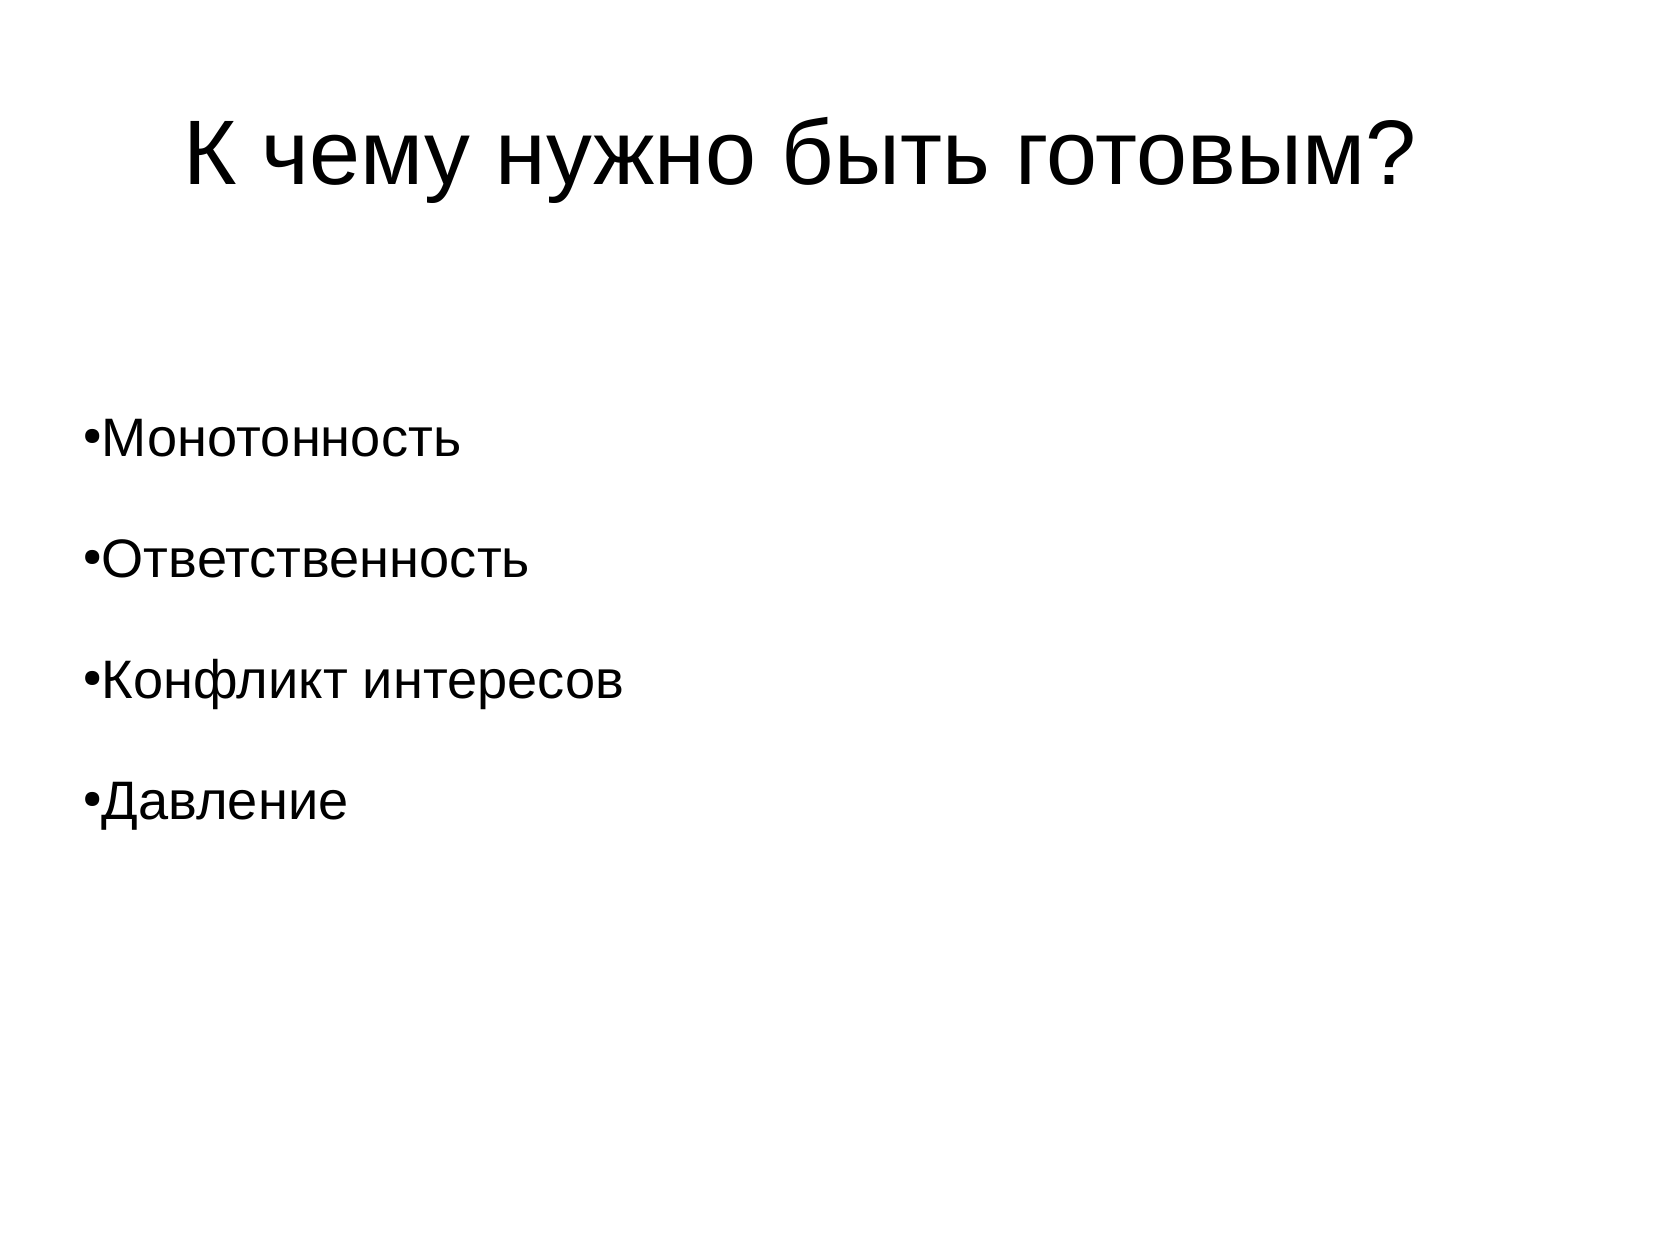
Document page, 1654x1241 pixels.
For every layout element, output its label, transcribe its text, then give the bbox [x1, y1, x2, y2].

subtitle Монотонность Ответственность Конфликт интересов Давление [82, 290, 1538, 1010]
title К чему нужно быть готовым? [30, 49, 1571, 257]
